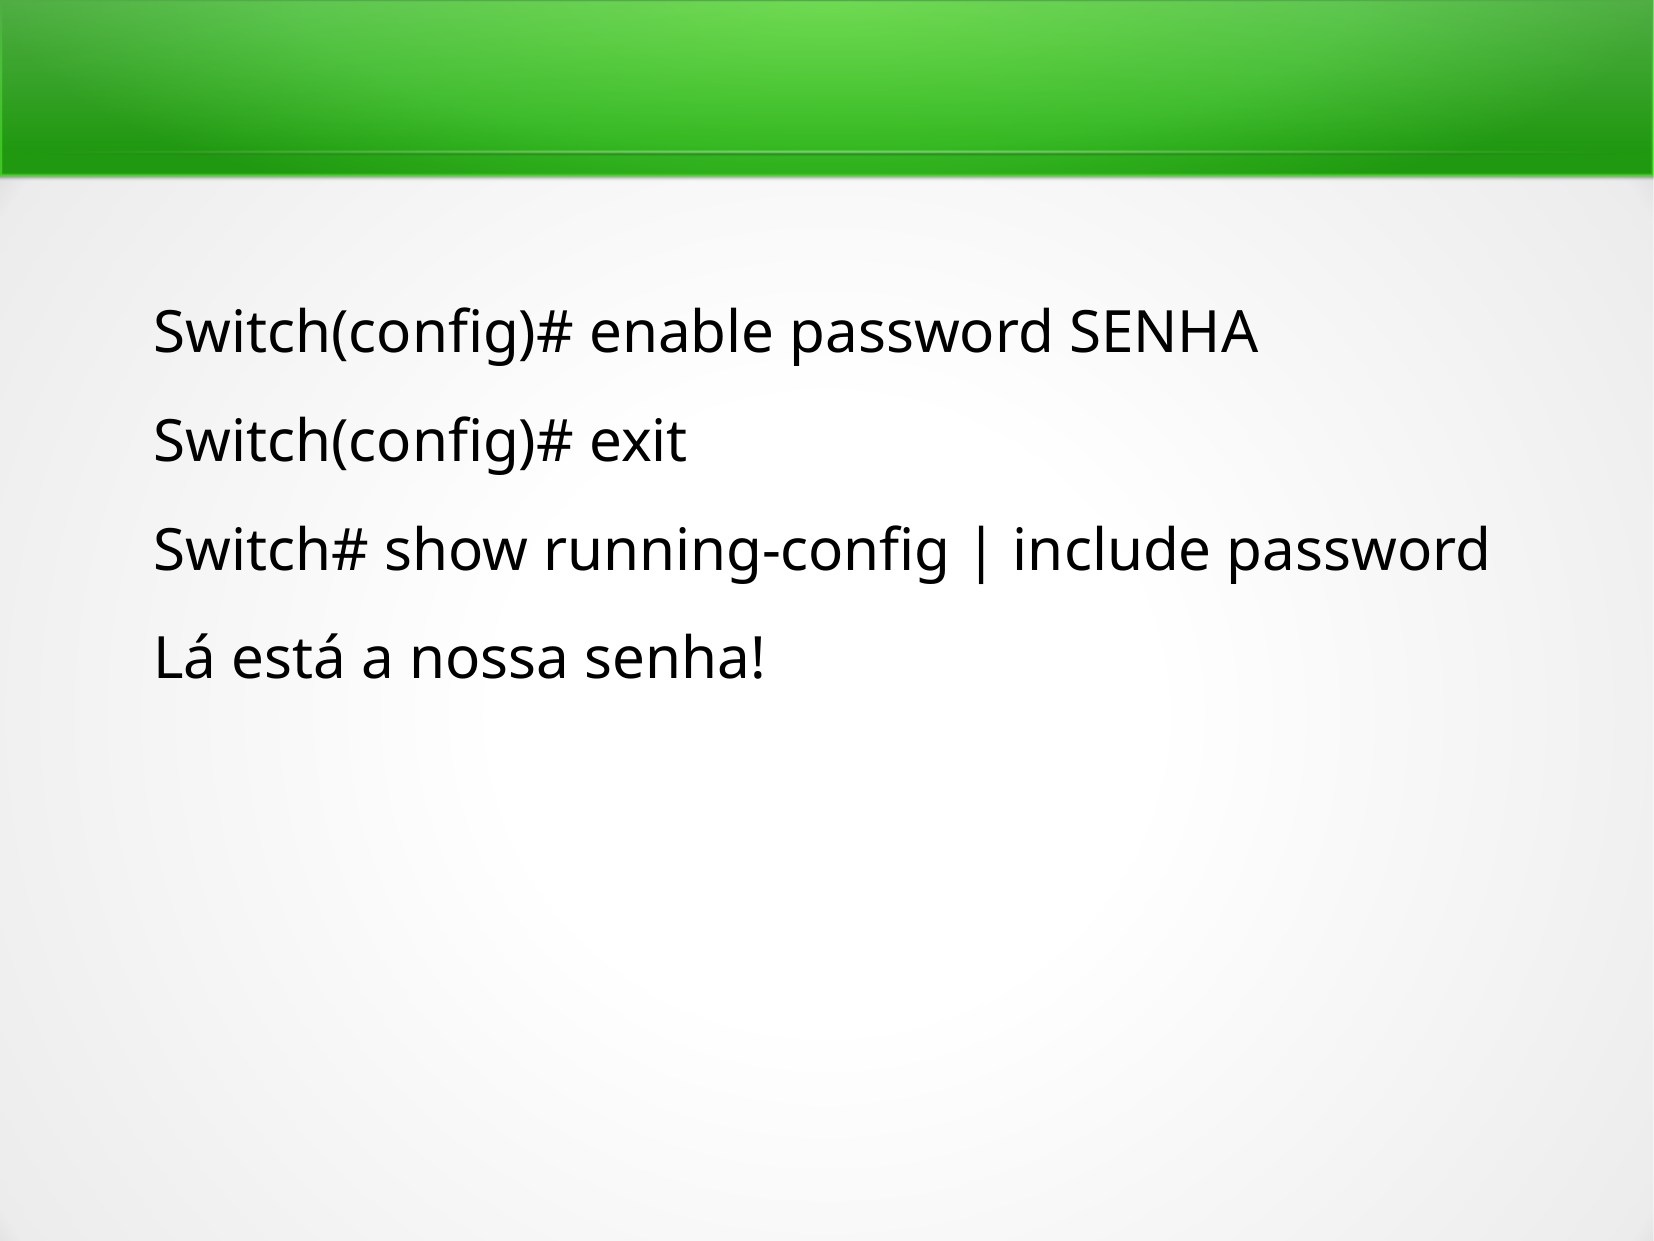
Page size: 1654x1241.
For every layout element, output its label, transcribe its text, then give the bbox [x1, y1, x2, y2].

list Switch(config)# enable password SENHA Switch(config)# exit Switch# show running-config | include password Lá está a nossa senha! [82, 290, 1571, 1010]
picture [0, 0, 1654, 1241]
